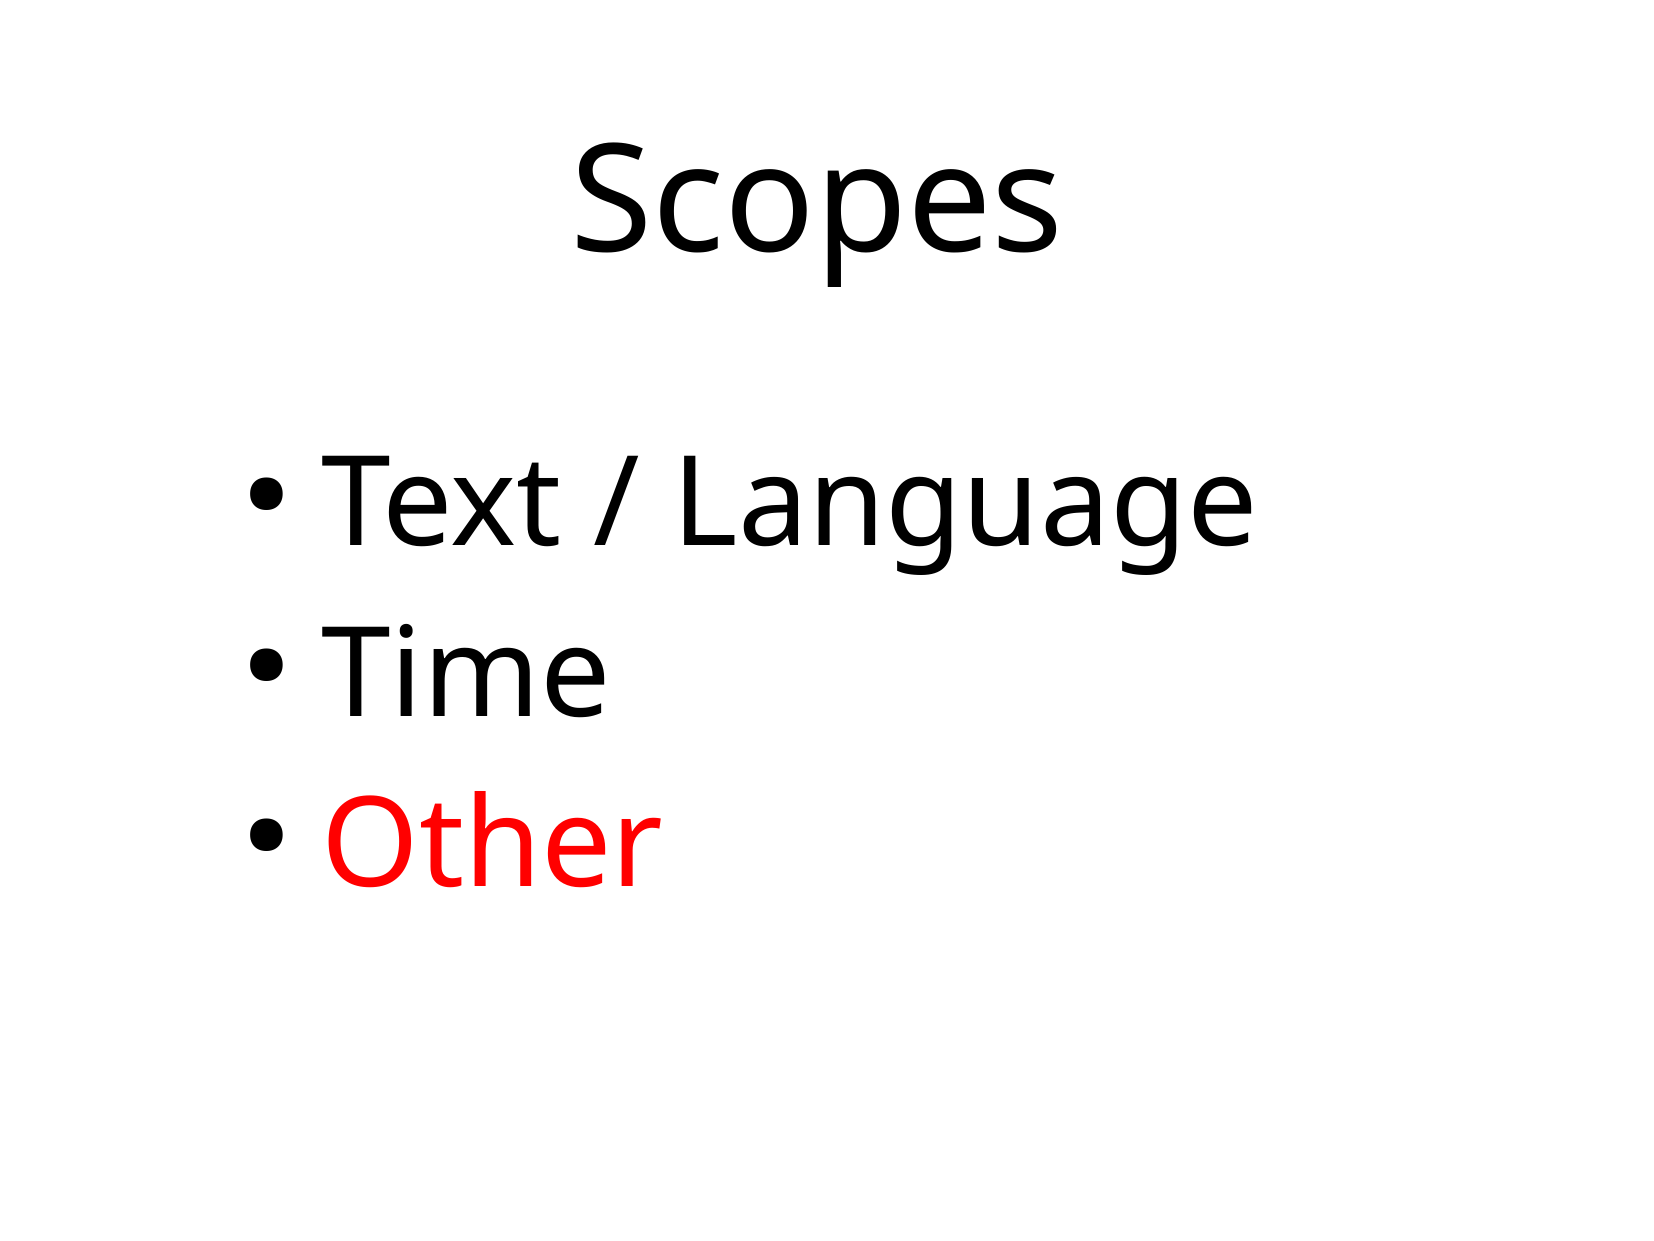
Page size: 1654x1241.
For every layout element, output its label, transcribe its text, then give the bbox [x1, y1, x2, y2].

text_box Scopes [555, 83, 1152, 346]
text_box Text / Language Time Other [229, 404, 1184, 1066]
